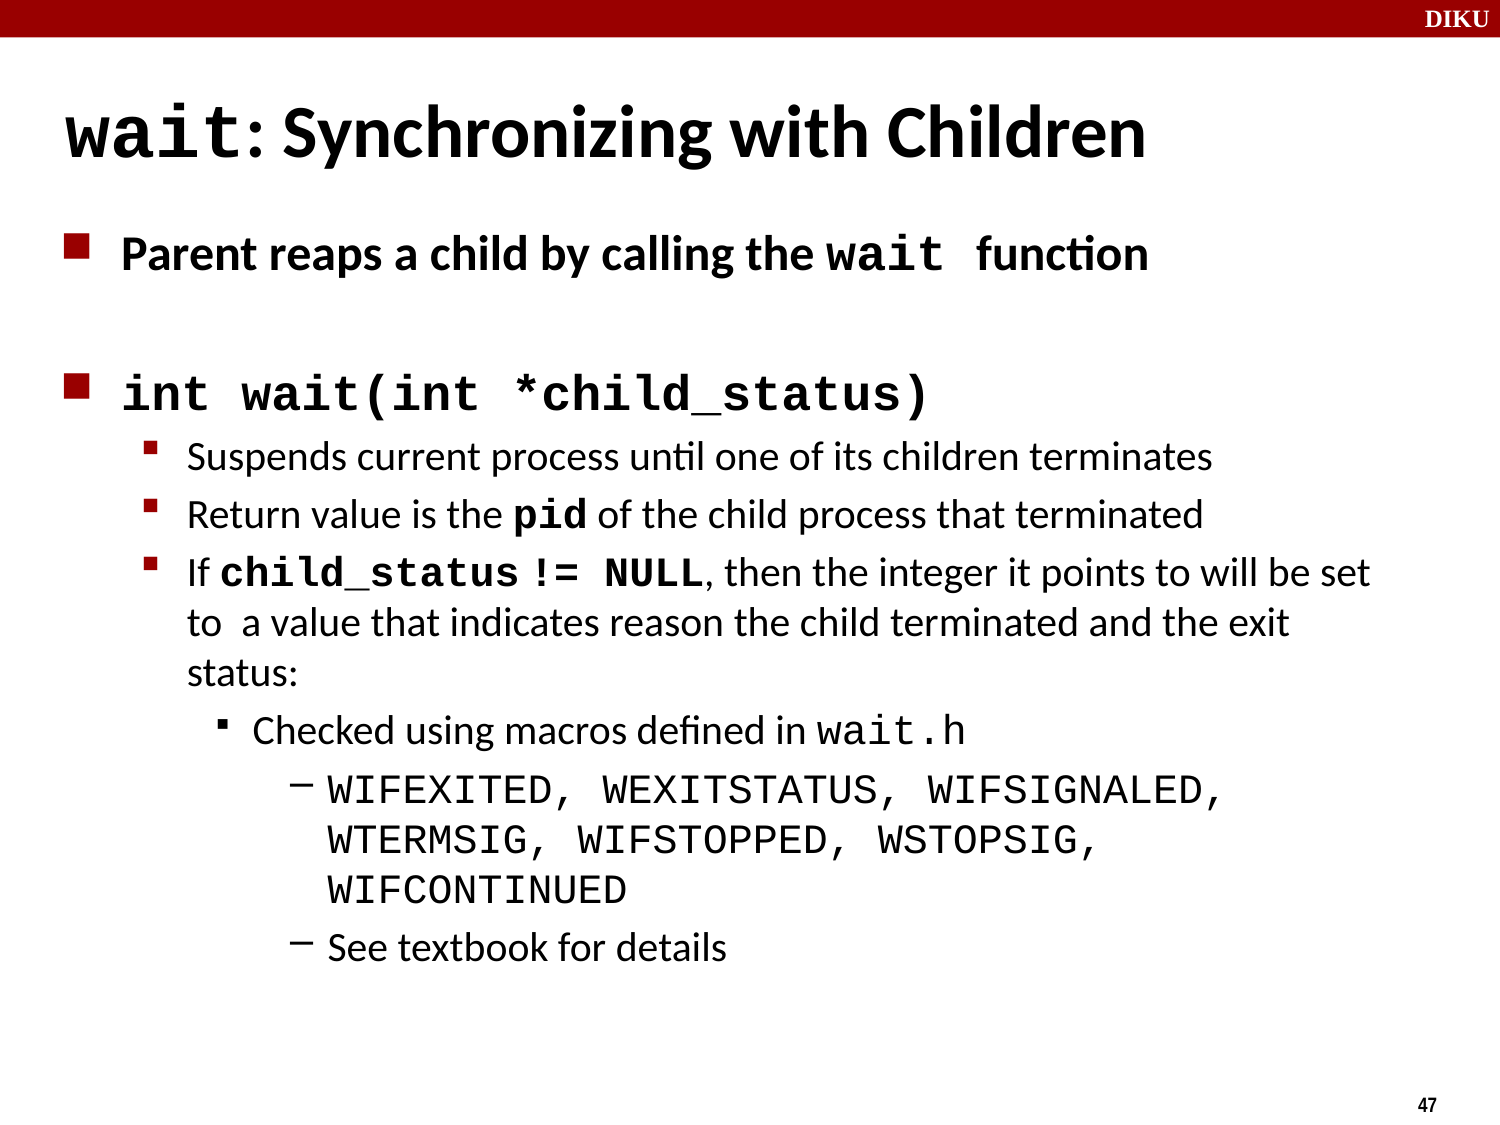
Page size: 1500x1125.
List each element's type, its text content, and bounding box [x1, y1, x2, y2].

title wait: Synchronizing with Children [50, 80, 1413, 175]
list Parent reaps a child by calling the wait function int wait(int *child_status) Suspends current process until one of its children terminates Return value is the pid of the child process that terminated If child_status != NULL, then the integer it points to will be set to a value that indicates reason the child terminated and the exit status: Checked using macros defined in wait.h WIFEXITED, WEXITSTATUS, WIFSIGNALED, WTERMSIG, WIFSTOPPED, WSTOPSIG, WIFCONTINUED See textbook for details [50, 212, 1405, 1050]
